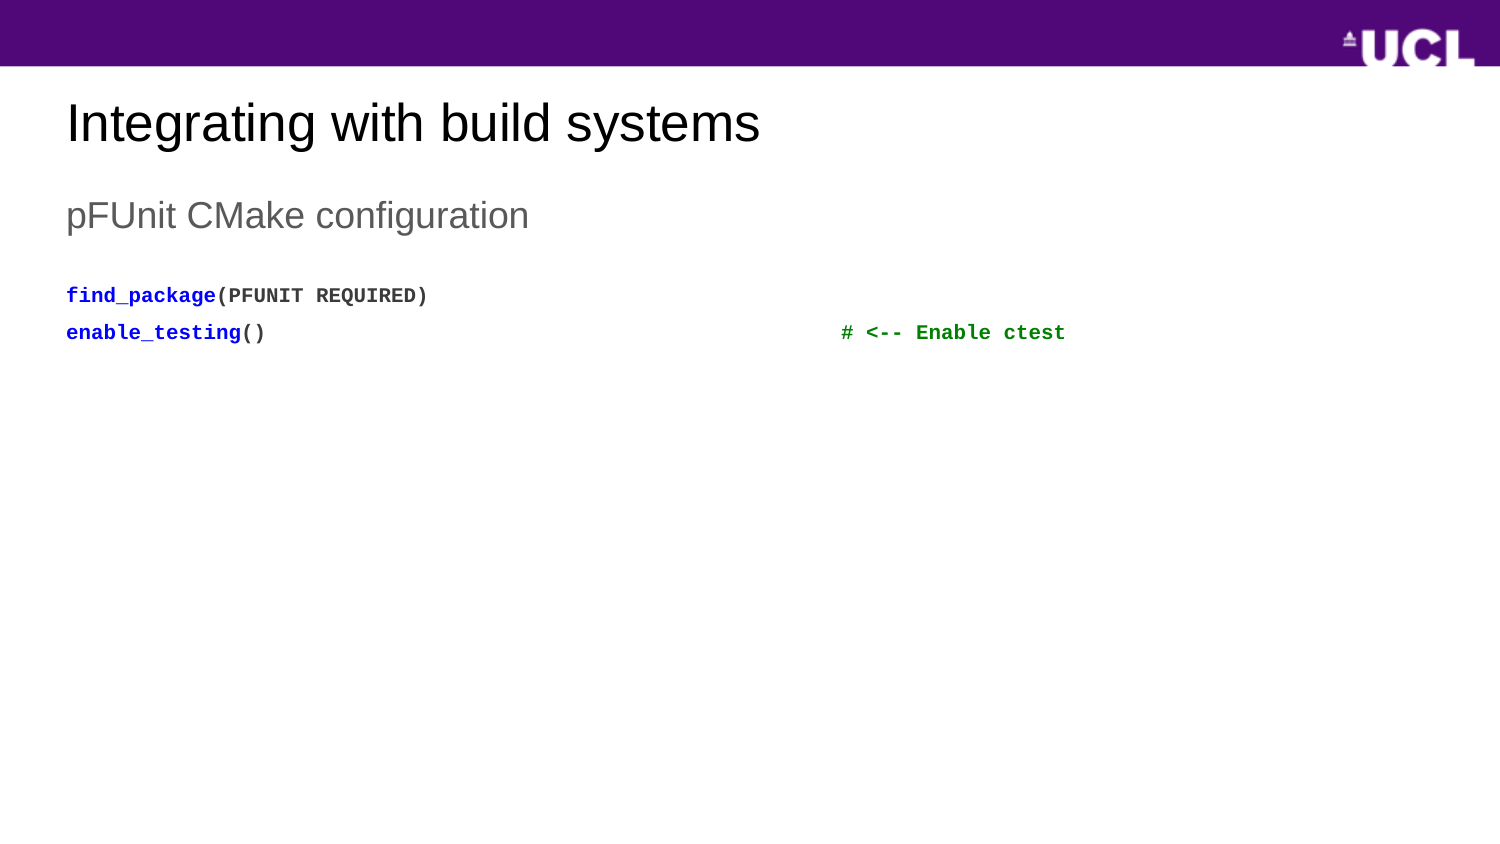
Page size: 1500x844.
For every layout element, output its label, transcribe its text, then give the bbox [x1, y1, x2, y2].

title Integrating with build systems [51, 72, 1449, 167]
picture [0, 0, 1500, 844]
text_box find_package(PFUNIT REQUIRED) enable_testing() # <-- Enable ctest [51, 259, 1500, 841]
list pFUnit CMake configuration [51, 168, 1449, 256]
